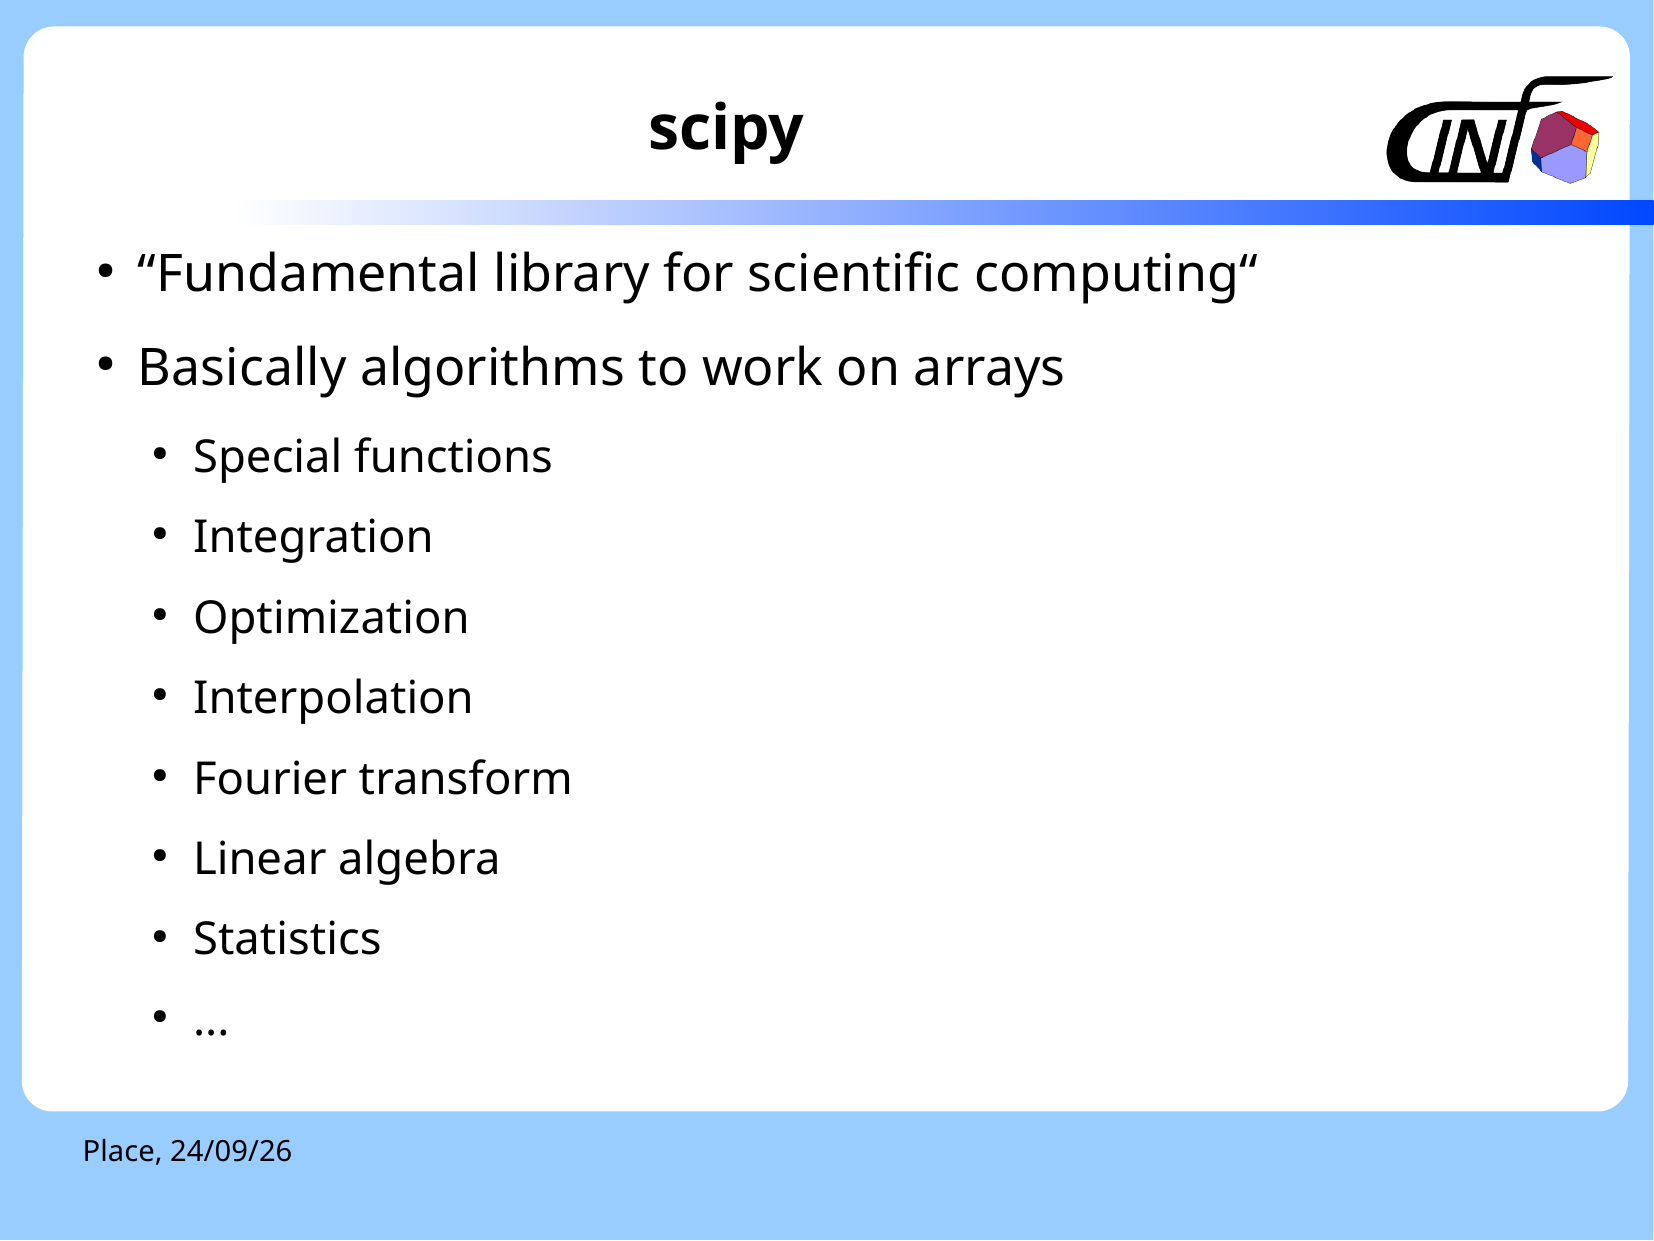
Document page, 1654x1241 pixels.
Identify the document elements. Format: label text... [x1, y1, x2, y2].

list “Fundamental library for scientific computing“ Basically algorithms to work on arrays Special functions Integration Optimization Interpolation Fourier transform Linear algebra Statistics ... [82, 236, 1571, 1055]
picture [1386, 76, 1613, 184]
title scipy [82, 49, 1371, 201]
